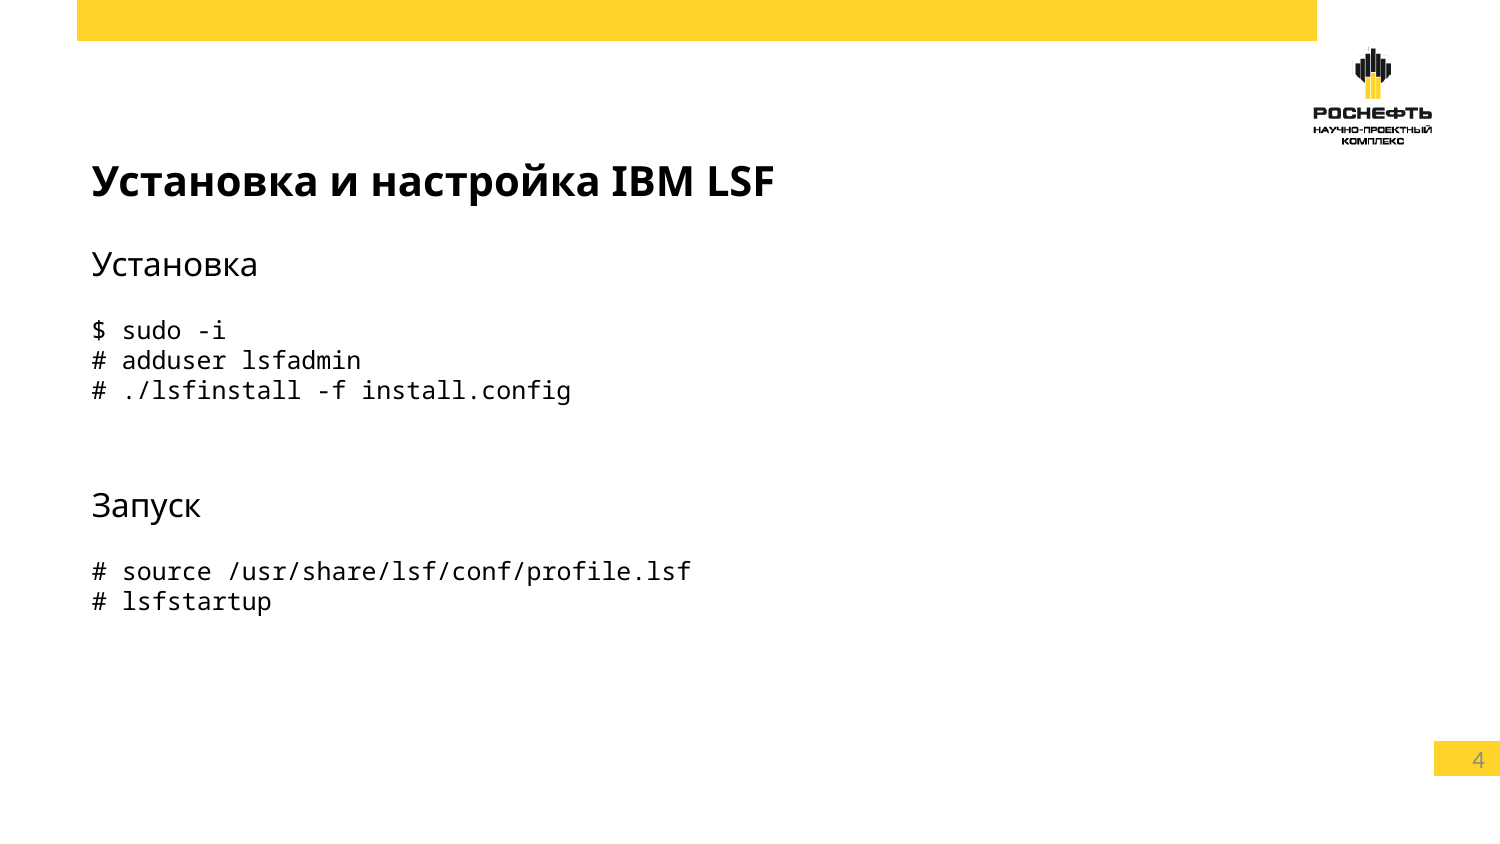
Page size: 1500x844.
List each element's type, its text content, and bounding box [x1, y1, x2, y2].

text_box Запуск [76, 476, 583, 533]
text_box Установка [76, 235, 583, 292]
text_box # source /usr/share/lsf/conf/profile.lsf # lsfstartup [76, 547, 751, 683]
text_box $ sudo -i # adduser lsfadmin # ./lsfinstall -f install.config [76, 306, 751, 412]
text_box Установка и настройка IBM LSF [76, 147, 951, 213]
picture [1269, 0, 1500, 236]
